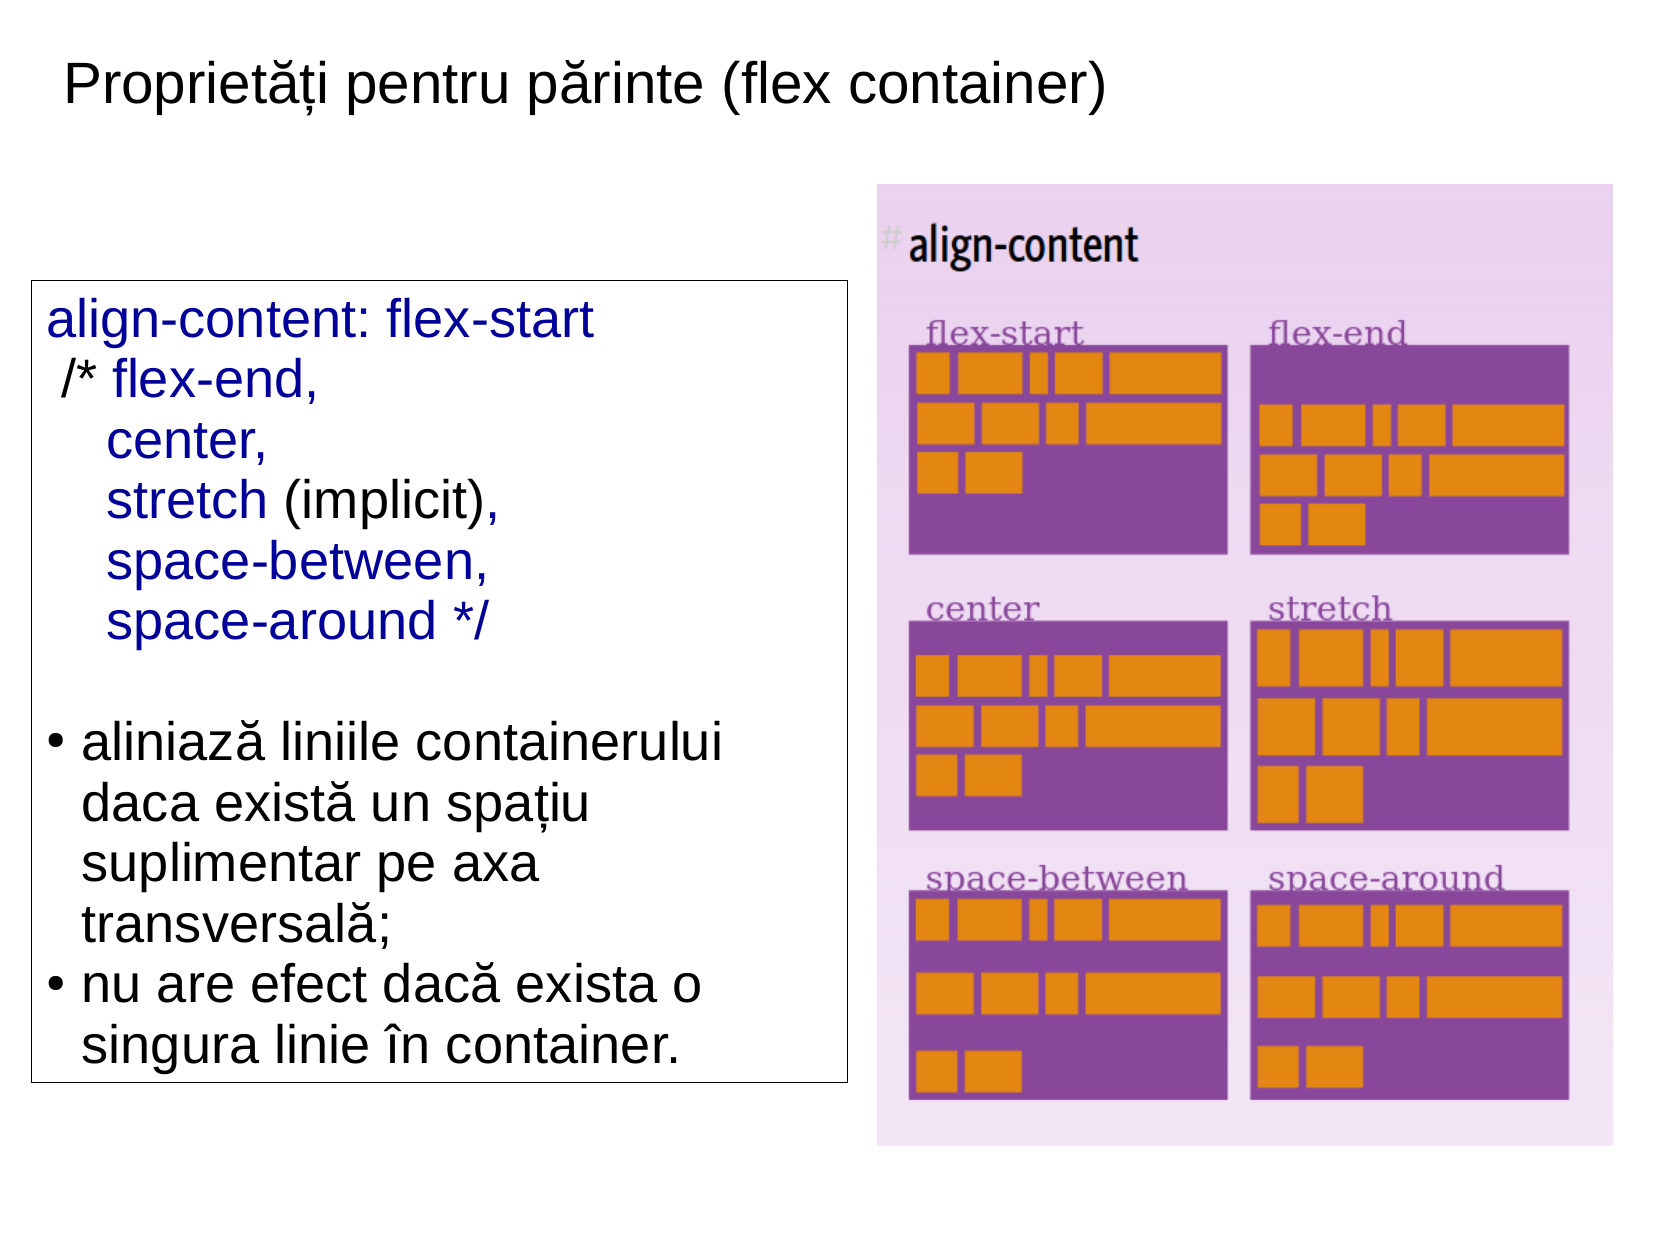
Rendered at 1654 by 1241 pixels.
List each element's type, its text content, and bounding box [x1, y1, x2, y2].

picture [877, 184, 1613, 1146]
text_box align-content: flex-start /* flex-end, center, stretch (implicit), space-between, space-around */ aliniază liniile containerului daca există un spațiu suplimentar pe axa transversală; nu are efect dacă exista o singura linie în container. [31, 280, 848, 1083]
text_box Proprietăți pentru părinte (flex container) [48, 43, 1301, 144]
